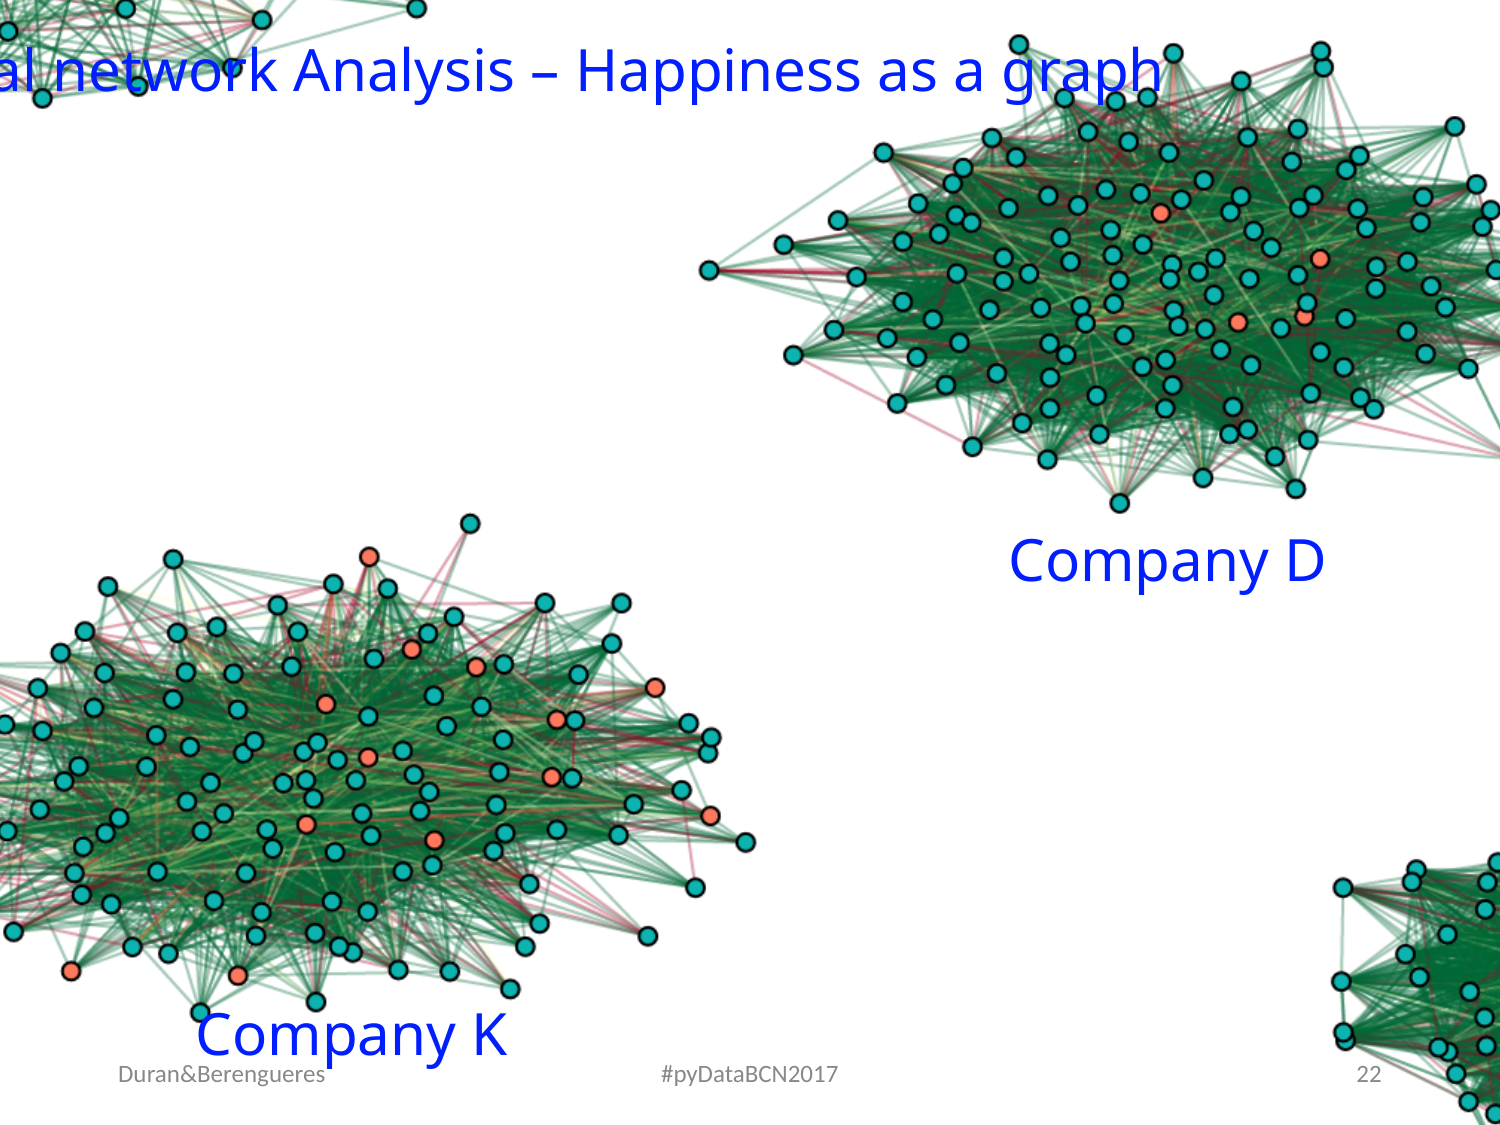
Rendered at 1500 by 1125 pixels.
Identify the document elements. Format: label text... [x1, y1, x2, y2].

footer #pyDataBCN2017 [496, 1042, 1004, 1103]
slide_number Duran&Berengueres [103, 1042, 441, 1103]
title Company D [993, 521, 1351, 604]
picture [0, 0, 1500, 1125]
title Company K [180, 995, 539, 1077]
slide_number <number> [1059, 1042, 1397, 1103]
title Social network Analysis – Happiness as a graph [0, 32, 1204, 114]
